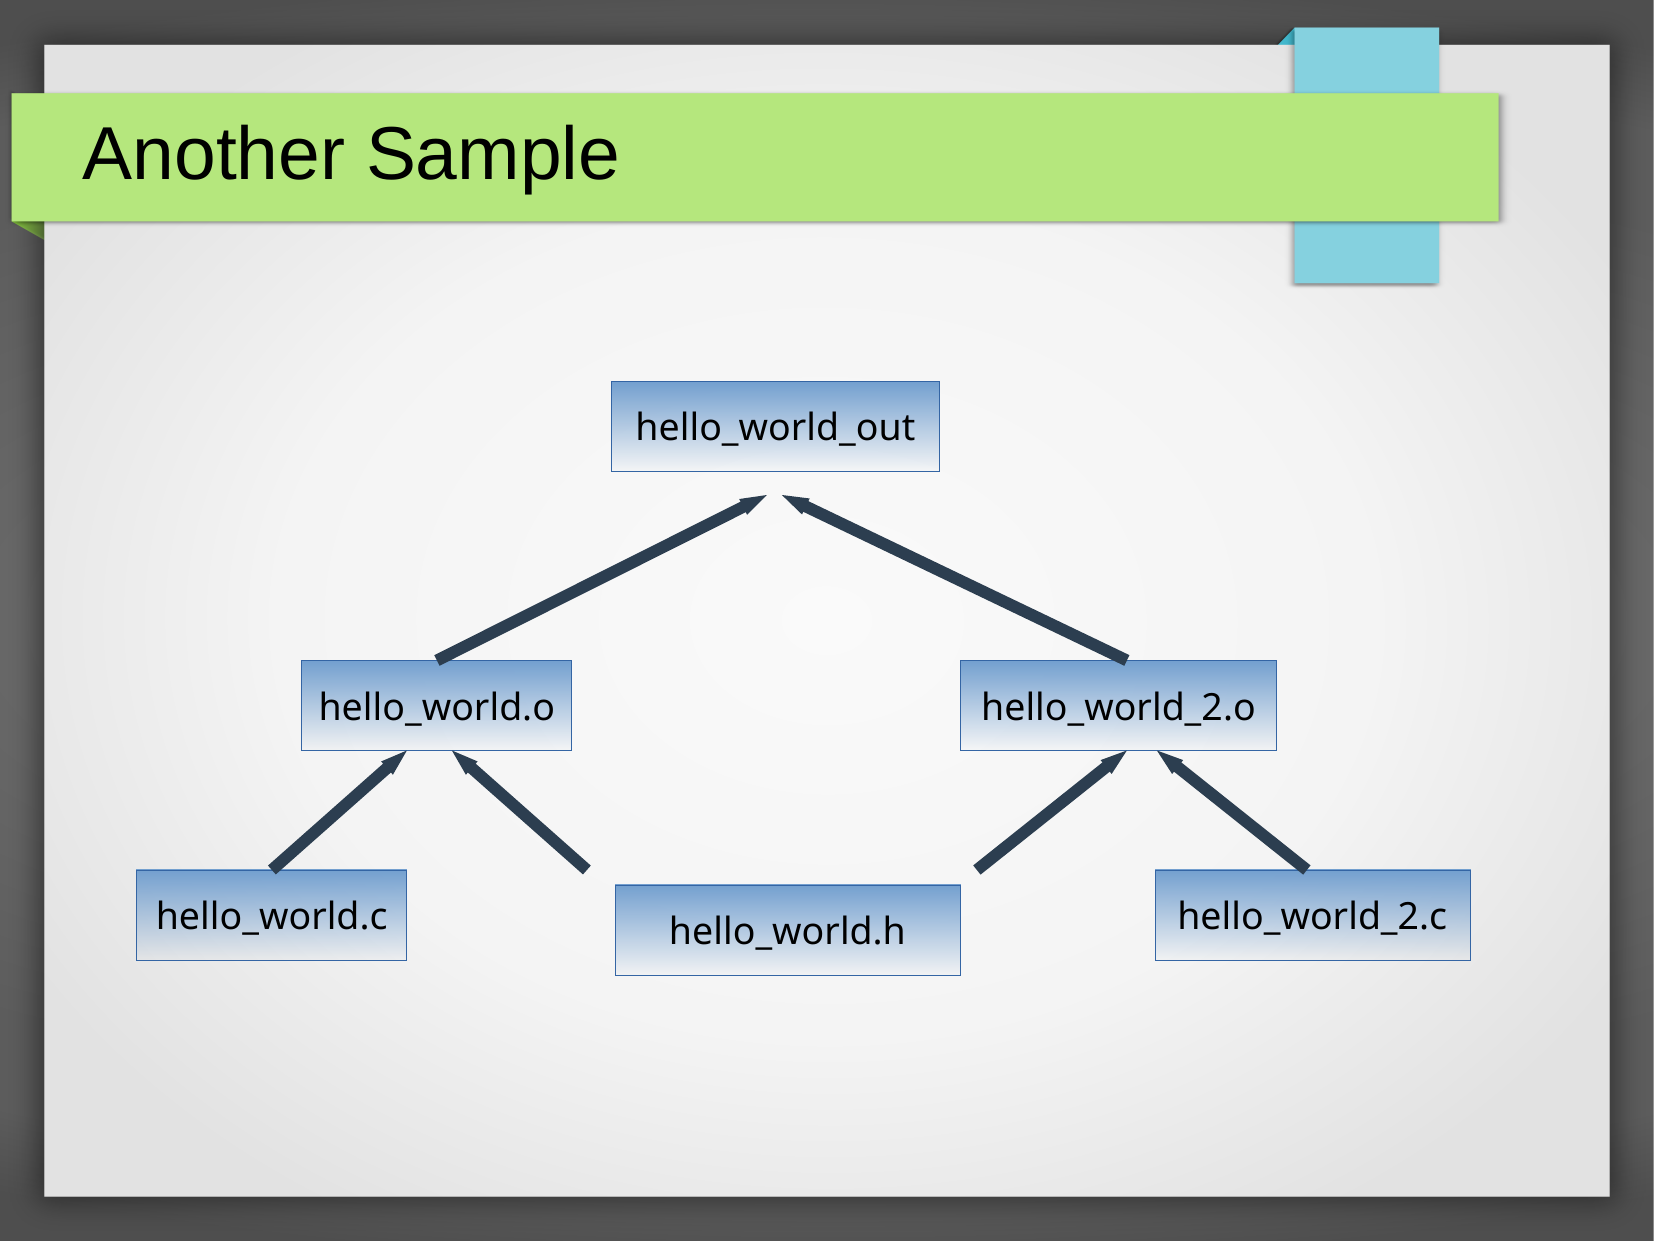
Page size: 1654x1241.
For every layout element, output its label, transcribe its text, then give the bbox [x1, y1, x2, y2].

text_box hello_world_2.o [960, 660, 1277, 751]
picture [0, 0, 1654, 1241]
title Another Sample [82, 94, 1264, 213]
text_box hello_world.o [301, 660, 572, 751]
text_box hello_world.c [136, 870, 407, 961]
text_box hello_world_2.c [1155, 870, 1471, 961]
text_box hello_world.h [615, 885, 961, 976]
text_box hello_world_out [611, 381, 940, 472]
